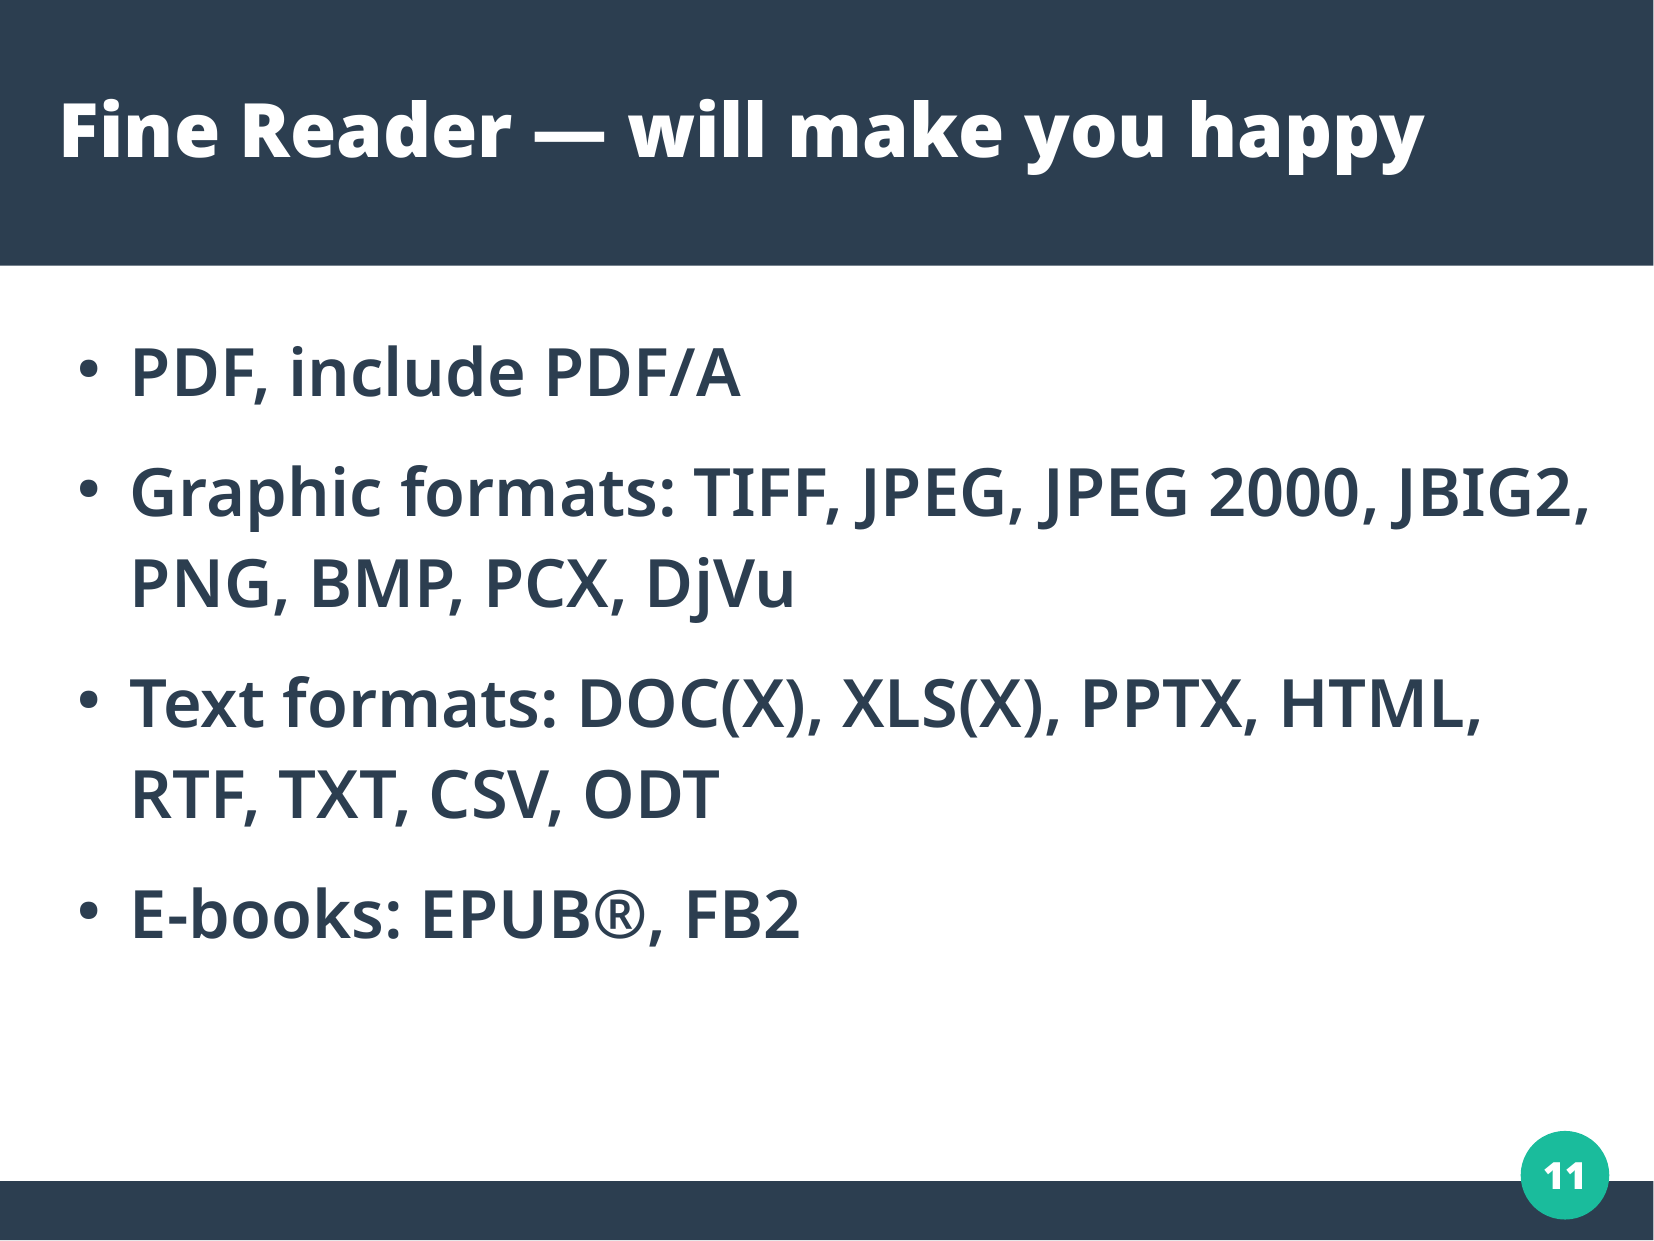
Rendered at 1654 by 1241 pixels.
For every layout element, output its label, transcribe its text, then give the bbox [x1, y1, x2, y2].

list PDF, include PDF/A Graphic formats: TIFF, JPEG, JPEG 2000, JBIG2, PNG, BMP, PCX, DjVu Text formats: DOC(X), XLS(X), PPTX, HTML, RTF, TXT, CSV, ODT E-books: EPUB®, FB2 [59, 324, 1595, 1152]
title Fine Reader — will make you happy [59, 49, 1595, 207]
